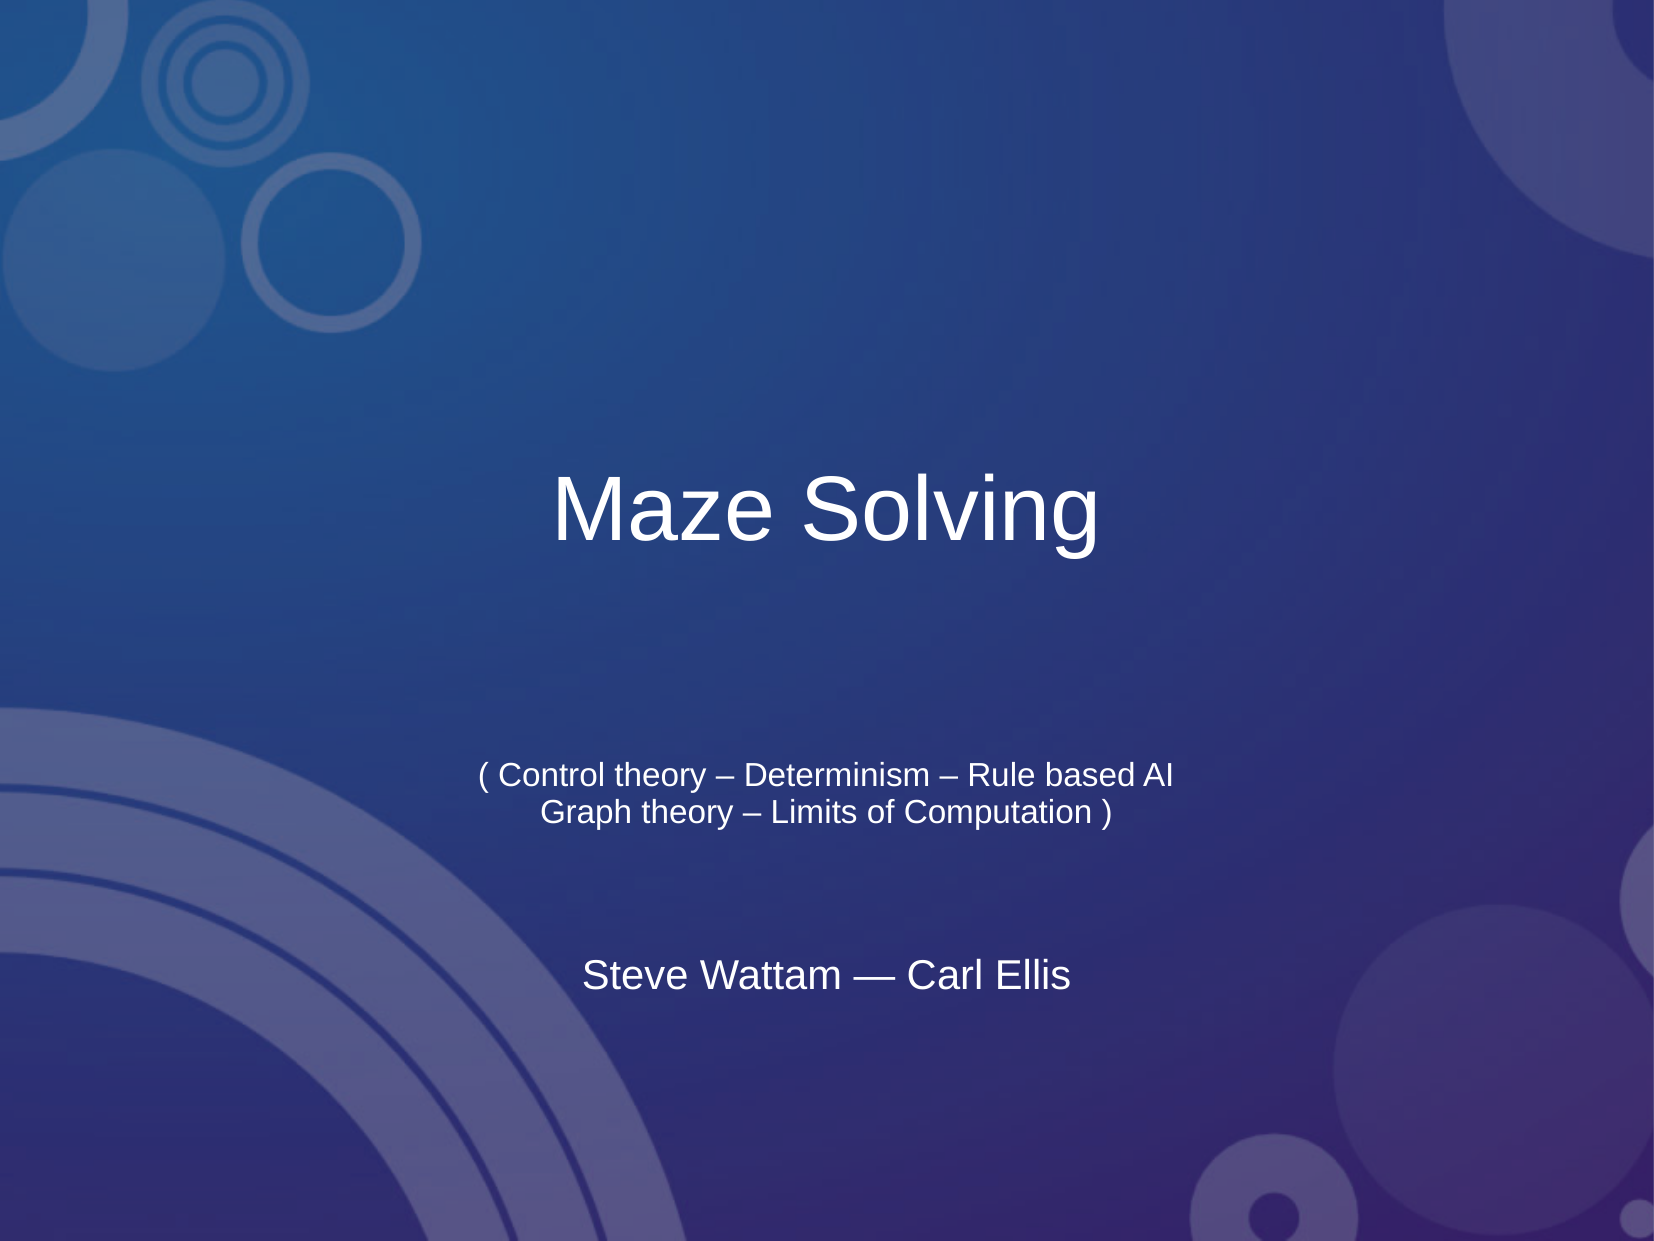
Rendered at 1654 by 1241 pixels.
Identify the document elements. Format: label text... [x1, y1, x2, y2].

subtitle Maze Solving ( Control theory – Determinism – Rule based AI Graph theory – Limits of Computation ) Steve Wattam ― Carl Ellis [82, 354, 1571, 1102]
